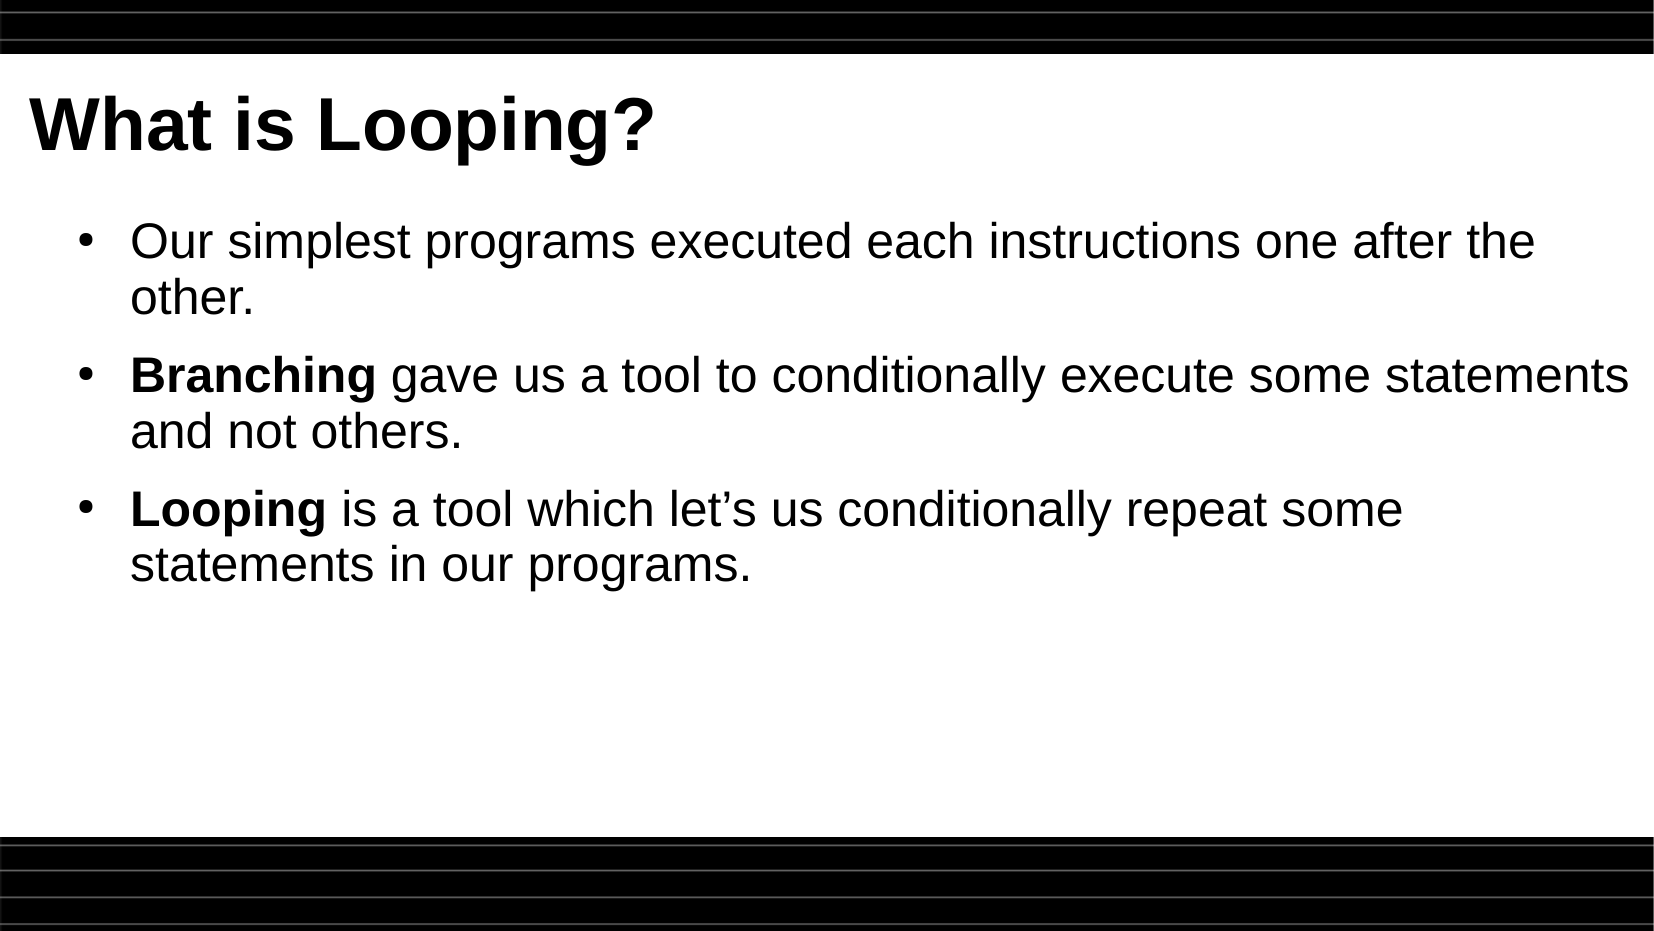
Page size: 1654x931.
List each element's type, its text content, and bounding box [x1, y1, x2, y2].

picture [0, 837, 1654, 931]
list Our simplest programs executed each instructions one after the other. Branching gave us a tool to conditionally execute some statements and not others. Looping is a tool which let’s us conditionally repeat some statements in our programs. [59, 213, 1636, 826]
picture [0, 0, 1654, 54]
text_box What is Looping? [15, 75, 1546, 174]
